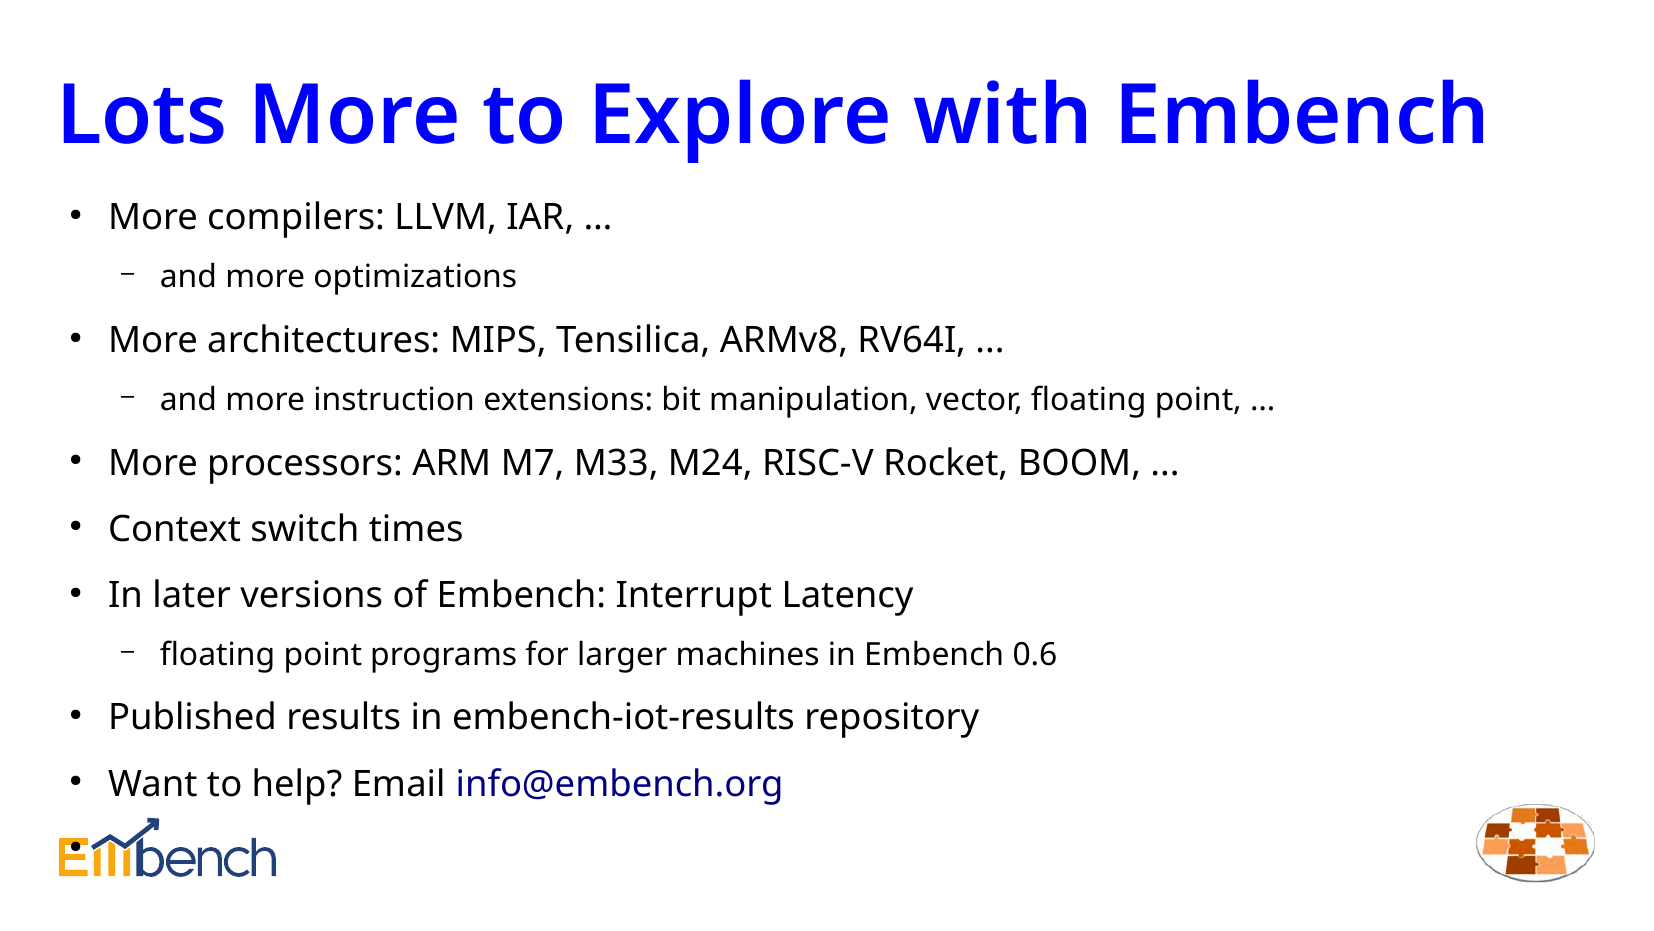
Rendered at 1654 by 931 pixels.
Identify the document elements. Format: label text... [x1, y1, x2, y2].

list More compilers: LLVM, IAR, … and more optimizations More architectures: MIPS, Tensilica, ARMv8, RV64I, ... and more instruction extensions: bit manipulation, vector, floating point, … More processors: ARM M7, M33, M24, RISC-V Rocket, BOOM, ... Context switch times In later versions of Embench: Interrupt Latency floating point programs for larger machines in Embench 0.6 Published results in embench-iot-results repository Want to help? Email info@embench.org [56, 190, 1598, 809]
title Lots More to Explore with Embench [56, 49, 1597, 173]
picture [1476, 809, 1595, 883]
